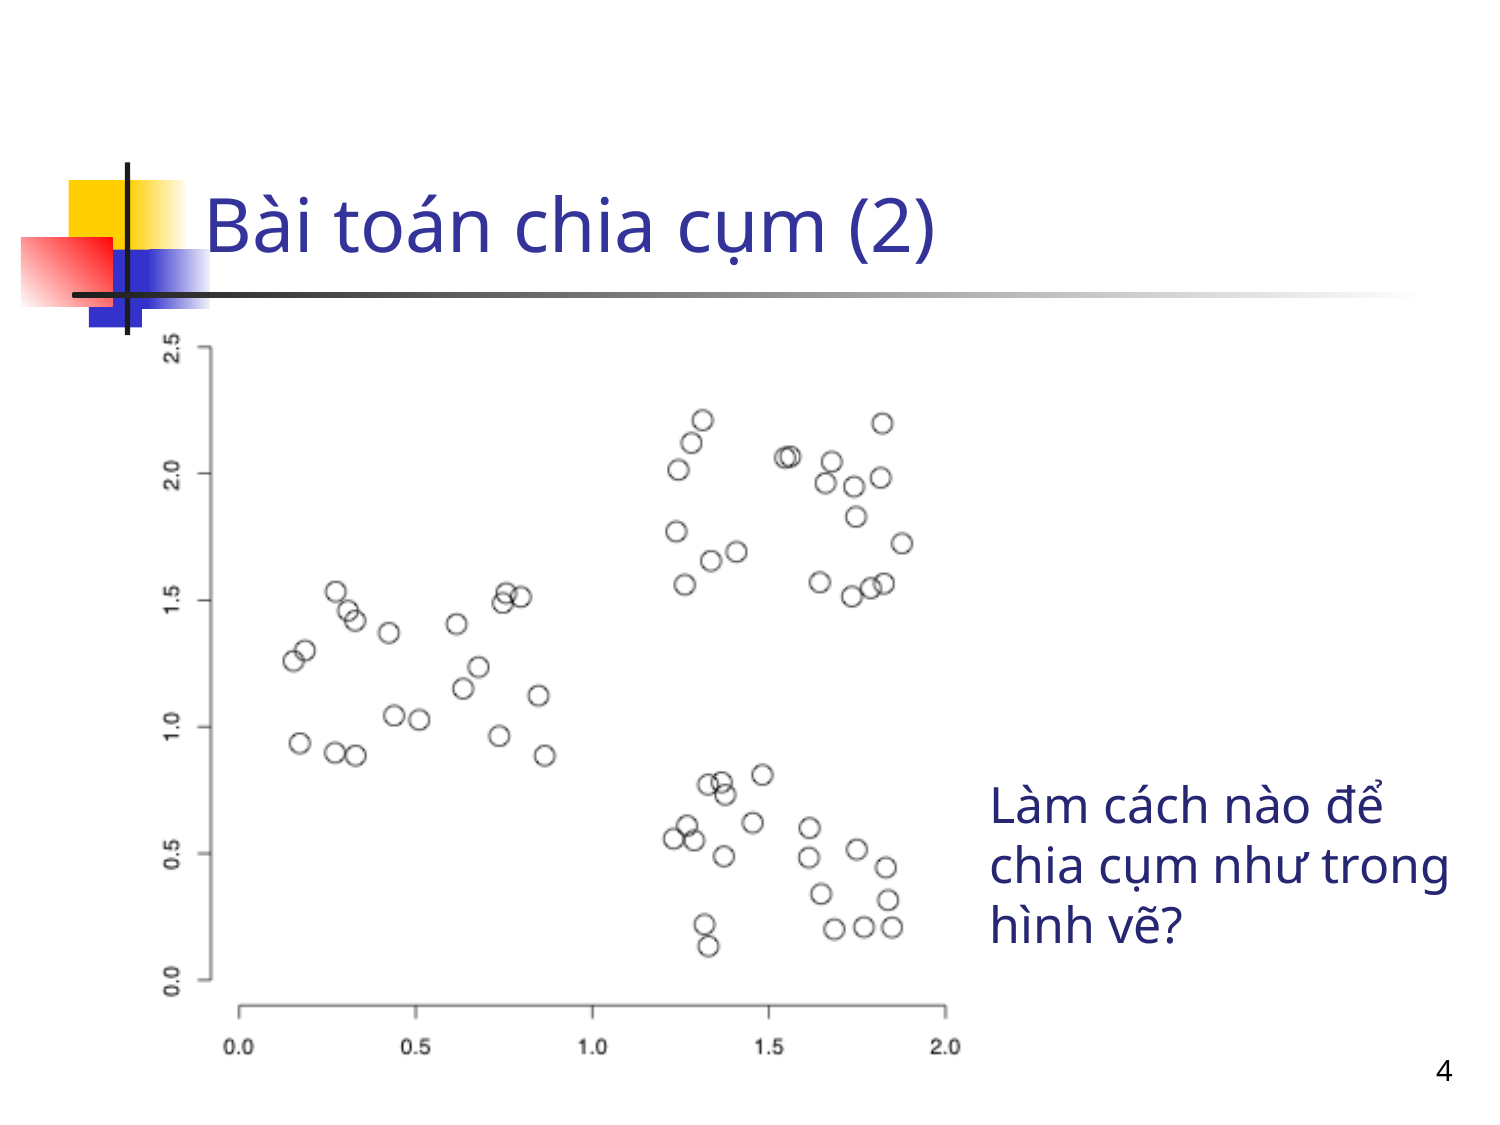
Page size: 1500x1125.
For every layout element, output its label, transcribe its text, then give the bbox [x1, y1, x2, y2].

picture [142, 309, 975, 1071]
title Bài toán chia cụm (2) [188, 35, 1468, 275]
slide_number <number> [1155, 1024, 1468, 1100]
text_box Làm cách nào để chia cụm như trong hình vẽ? [974, 766, 1468, 962]
